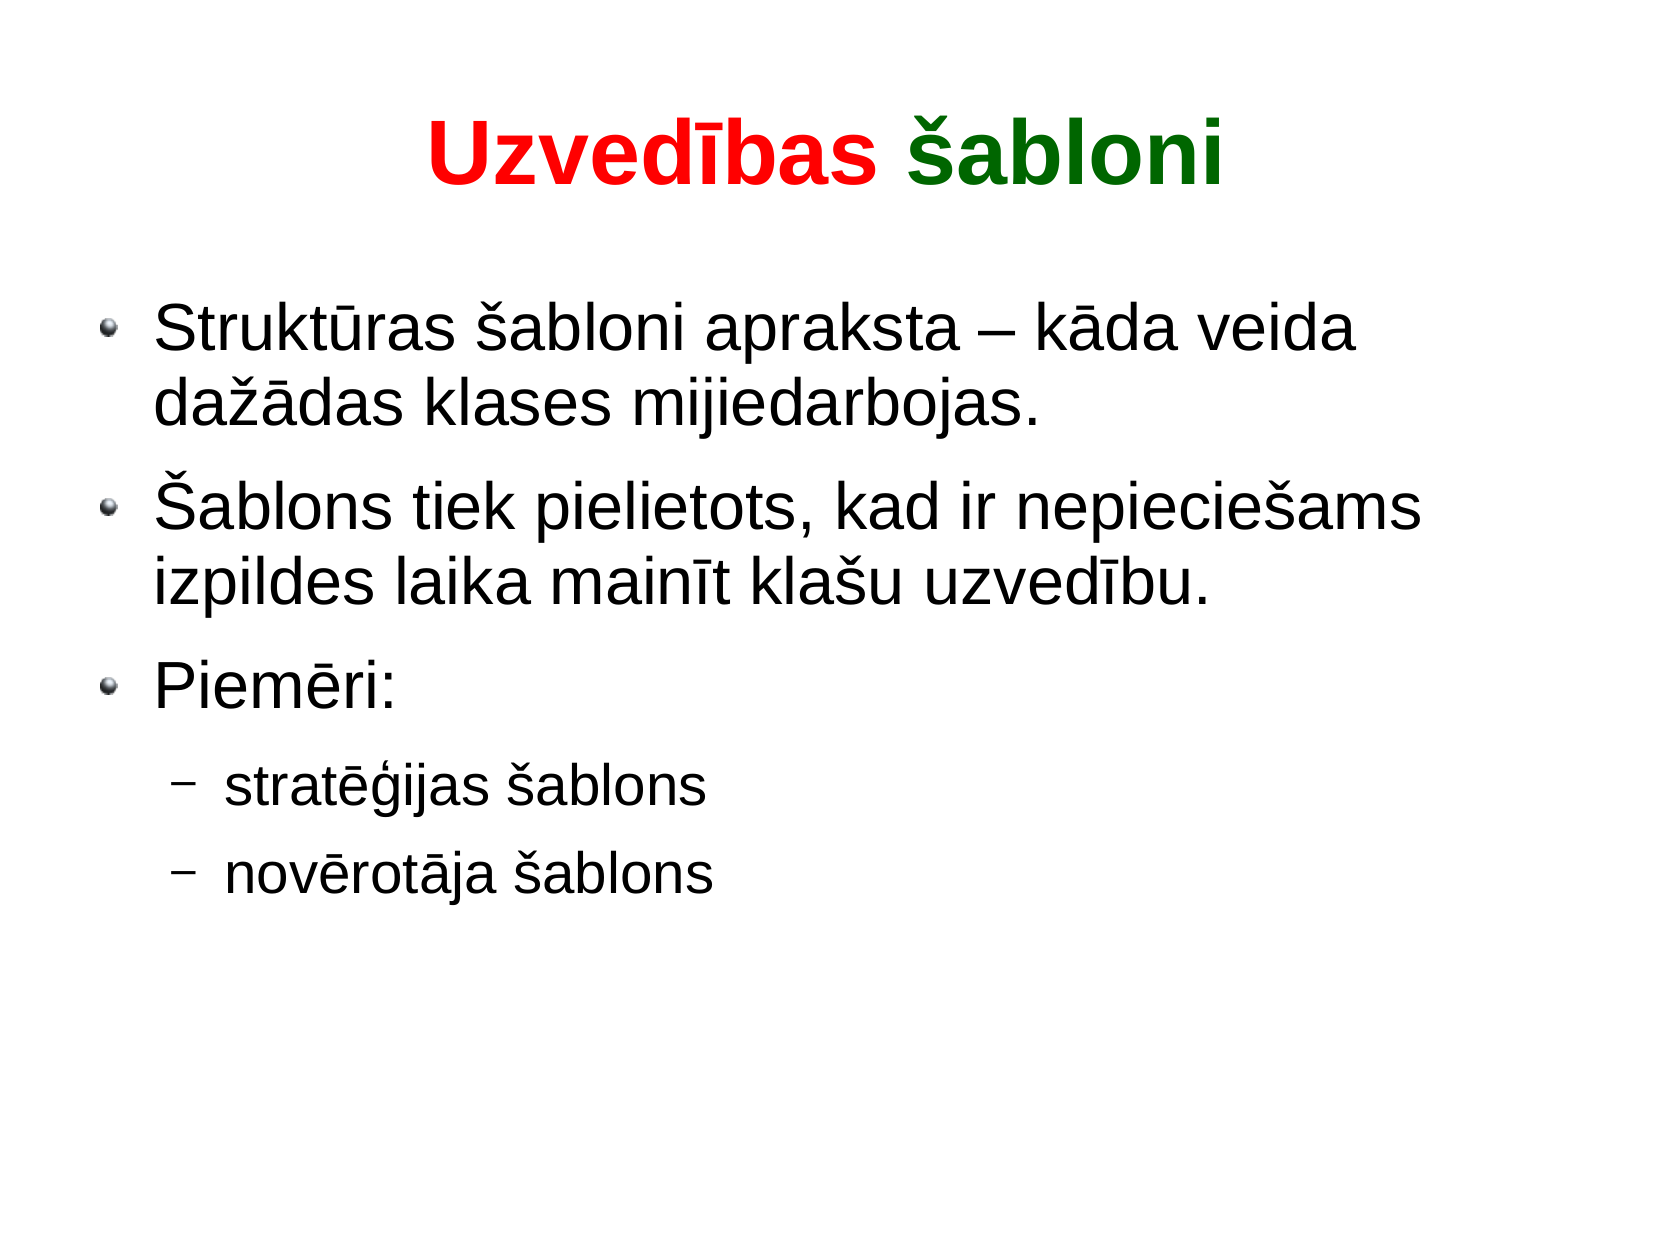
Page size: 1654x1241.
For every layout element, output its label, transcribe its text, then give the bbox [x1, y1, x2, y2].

title Uzvedības šabloni [82, 49, 1571, 257]
list Struktūras šabloni apraksta – kāda veida dažādas klases mijiedarbojas. Šablons tiek pielietots, kad ir nepieciešams izpildes laika mainīt klašu uzvedību. Piemēri: stratēģijas šablons novērotāja šablons [82, 290, 1571, 1010]
